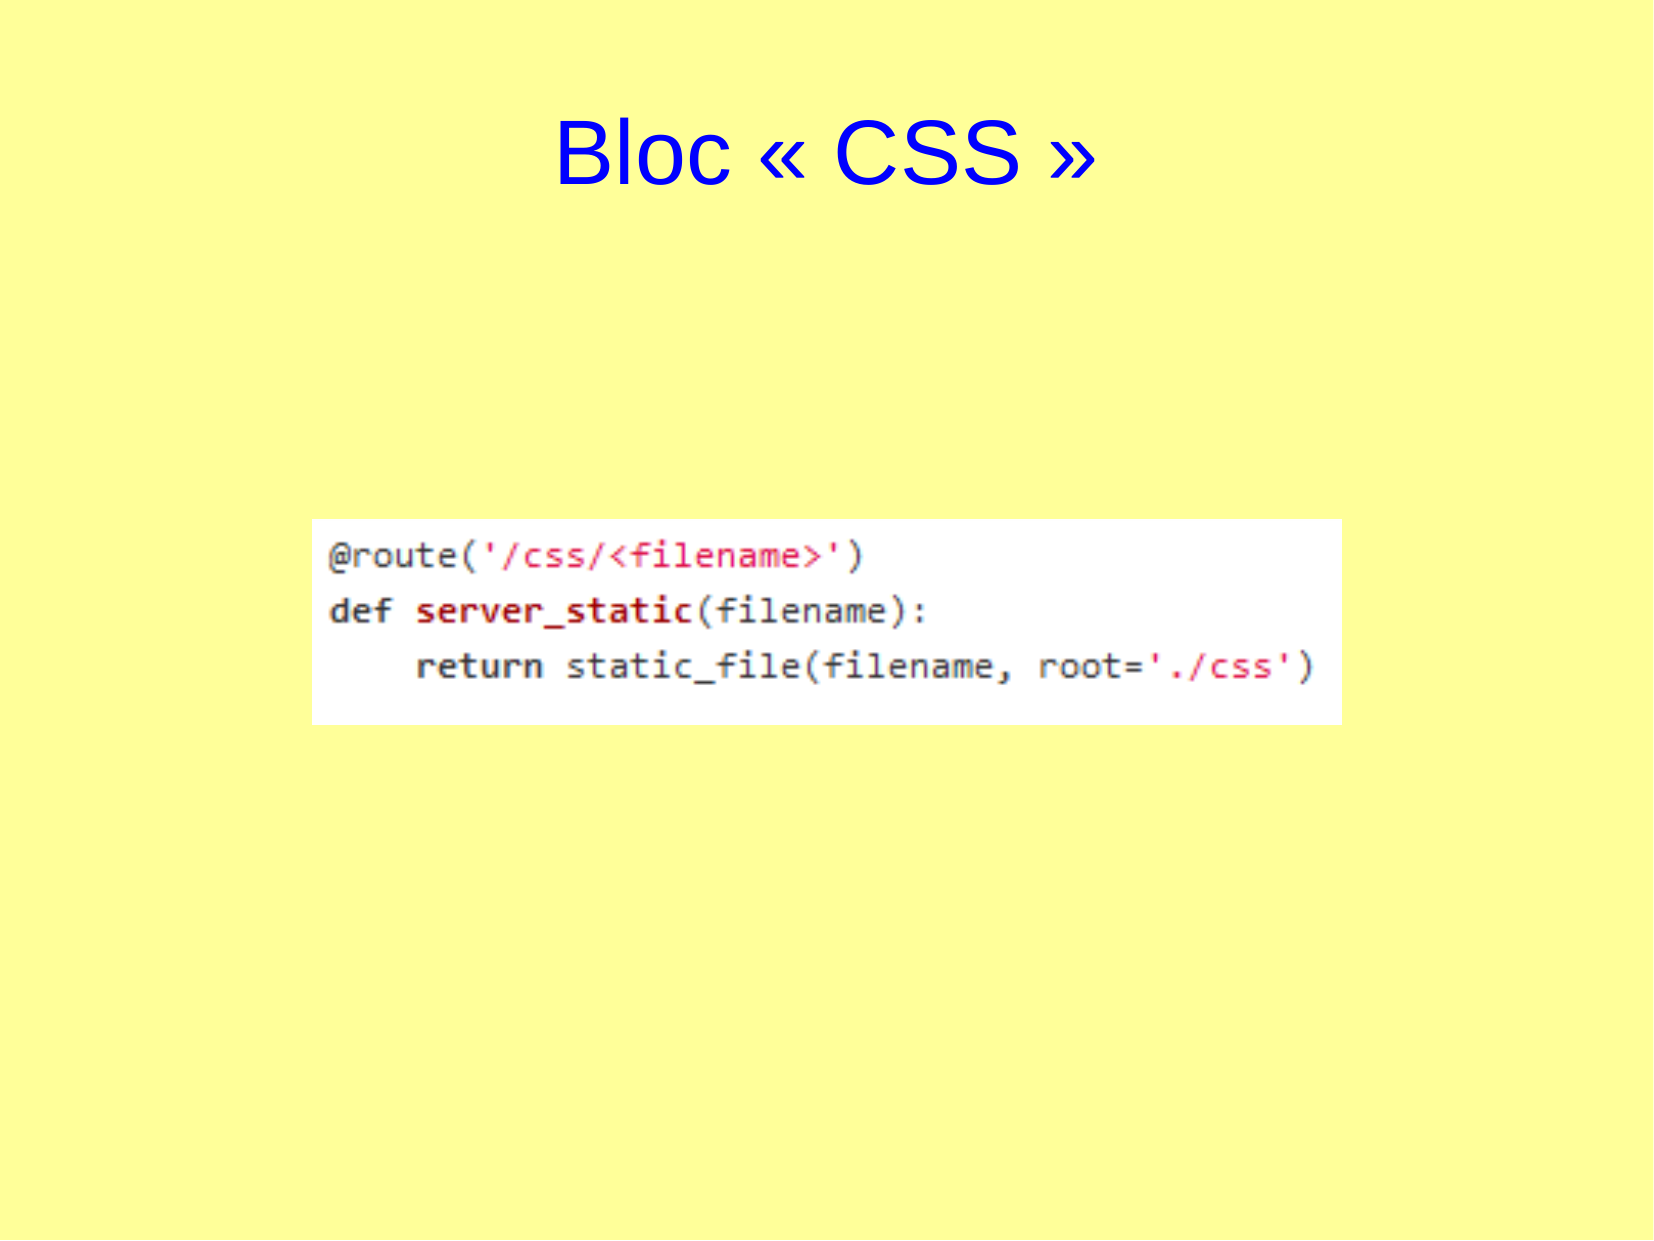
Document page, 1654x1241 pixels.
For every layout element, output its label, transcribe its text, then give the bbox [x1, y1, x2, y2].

title Bloc « CSS » [82, 49, 1571, 257]
picture [312, 519, 1342, 725]
